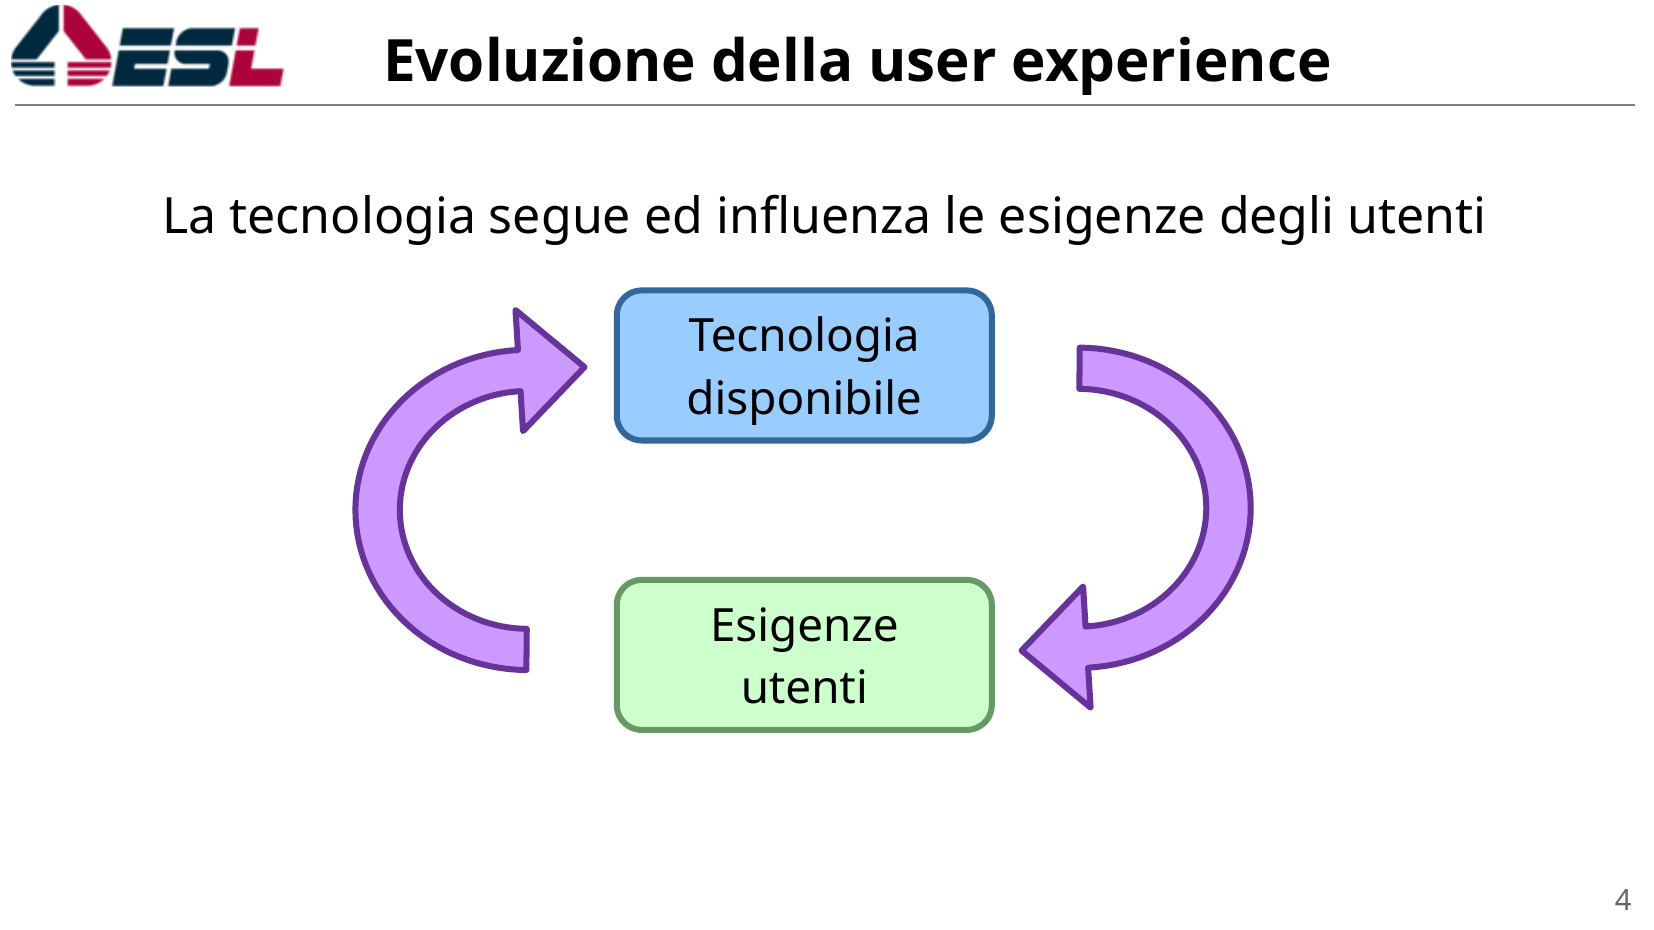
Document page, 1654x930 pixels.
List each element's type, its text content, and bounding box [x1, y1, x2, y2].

picture [11, 5, 288, 90]
text_box [1021, 347, 1251, 708]
title Evoluzione della user experience [335, 0, 1653, 103]
text_box Tecnologia disponibile [616, 290, 992, 441]
text_box [355, 309, 585, 671]
list La tecnologia segue ed influenza le esigenze degli utenti [45, 180, 1606, 901]
text_box Esigenze utenti [616, 579, 992, 730]
